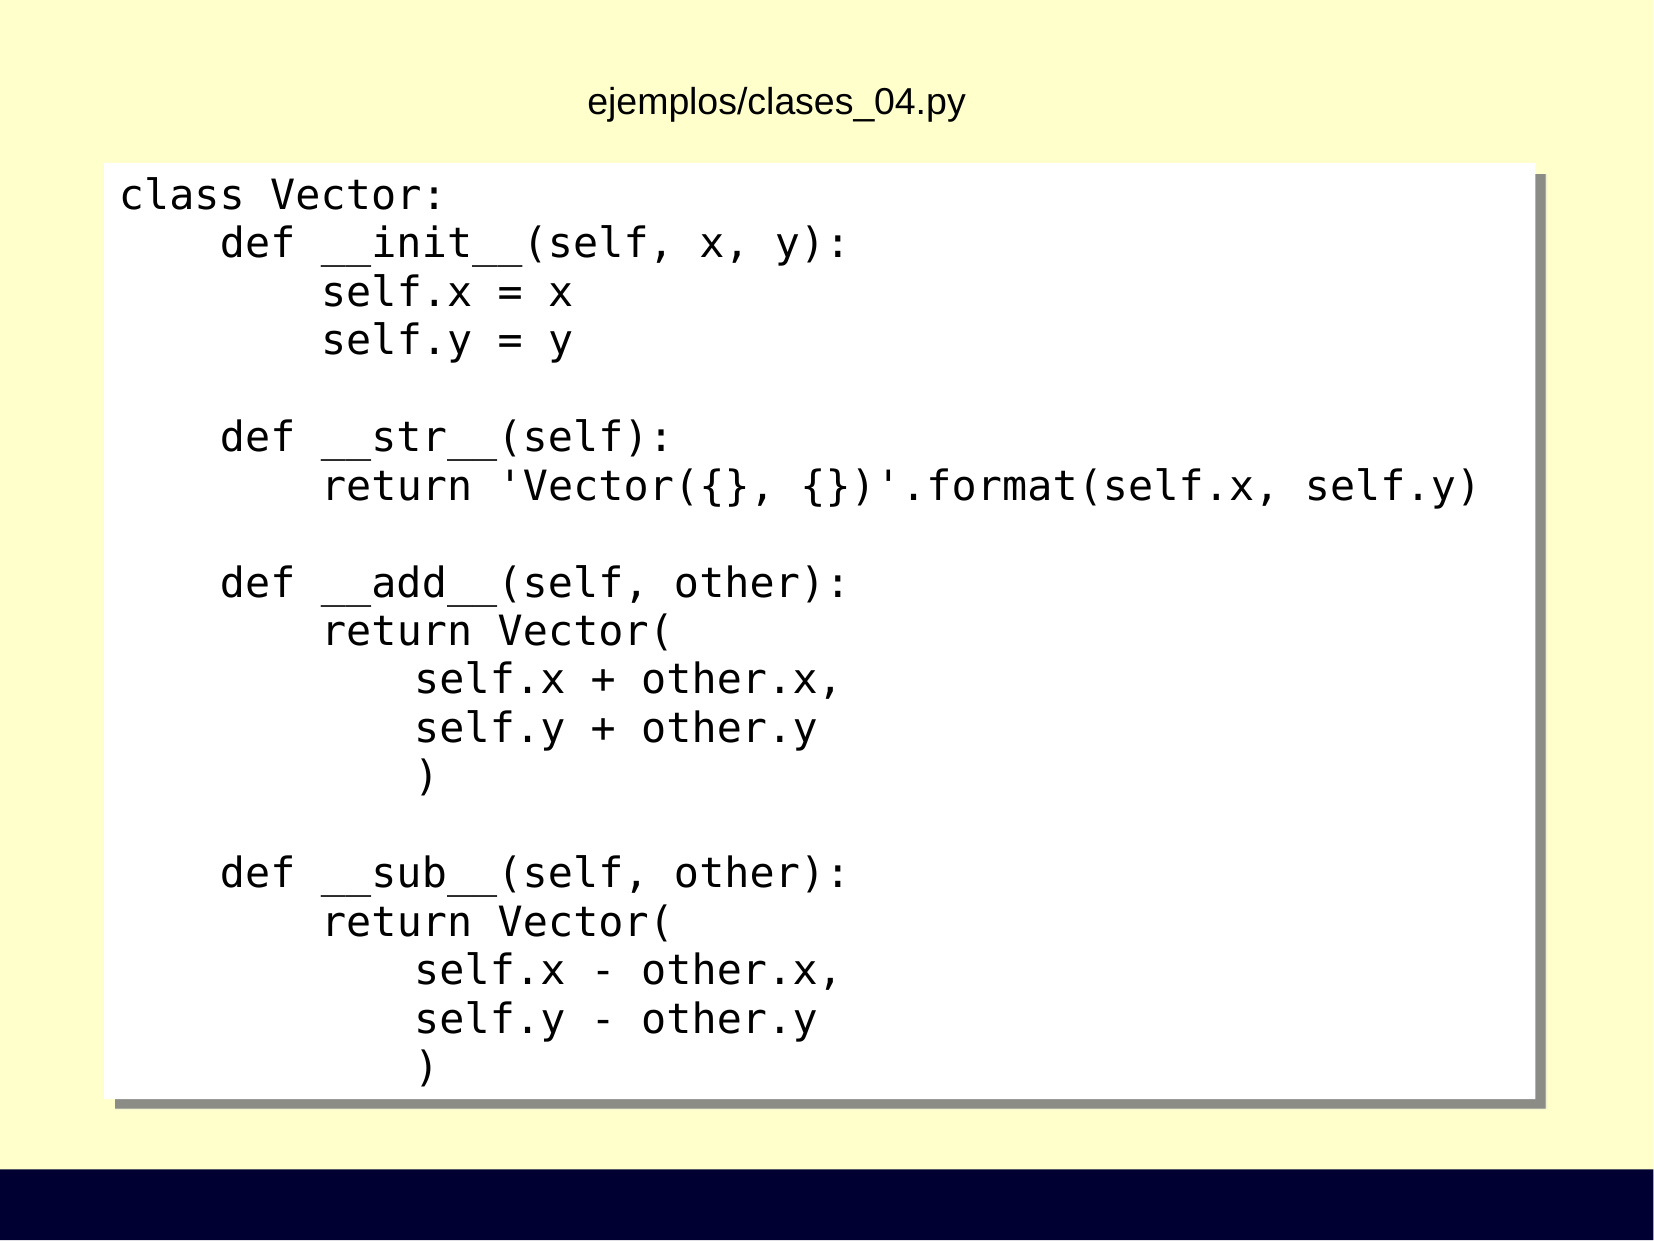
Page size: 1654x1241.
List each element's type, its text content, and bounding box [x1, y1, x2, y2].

text_box ejemplos/clases_04.py [572, 73, 981, 131]
text_box class Vector: def __init__(self, x, y): self.x = x self.y = y def __str__(self): return 'Vector({}, {})'.format(self.x, self.y) def __add__(self, other): return Vector( self.x + other.x, self.y + other.y ) def __sub__(self, other): return Vector( self.x - other.x, self.y - other.y ) [104, 162, 1536, 1100]
